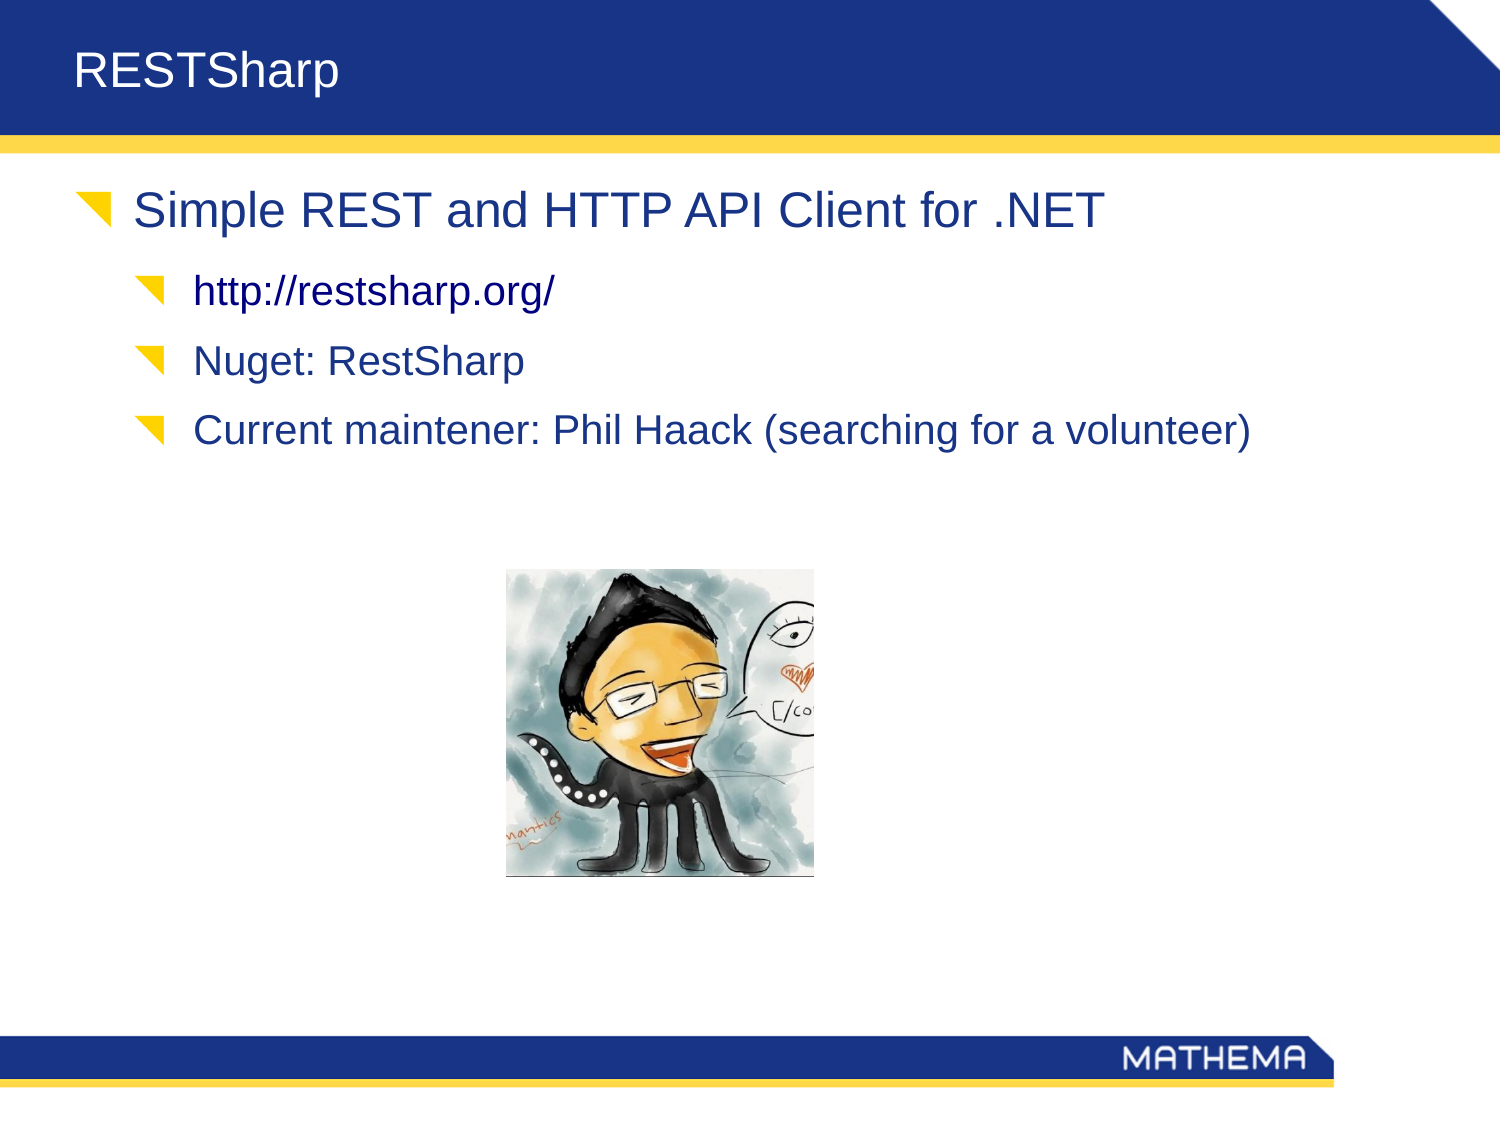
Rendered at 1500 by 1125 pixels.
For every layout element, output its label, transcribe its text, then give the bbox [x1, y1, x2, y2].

list Simple REST and HTTP API Client for .NET http://restsharp.org/ Nuget: RestSharp Current maintener: Phil Haack (searching for a volunteer) [75, 181, 1426, 1008]
title RESTSharp [73, 40, 1276, 100]
picture [0, 0, 1500, 1125]
